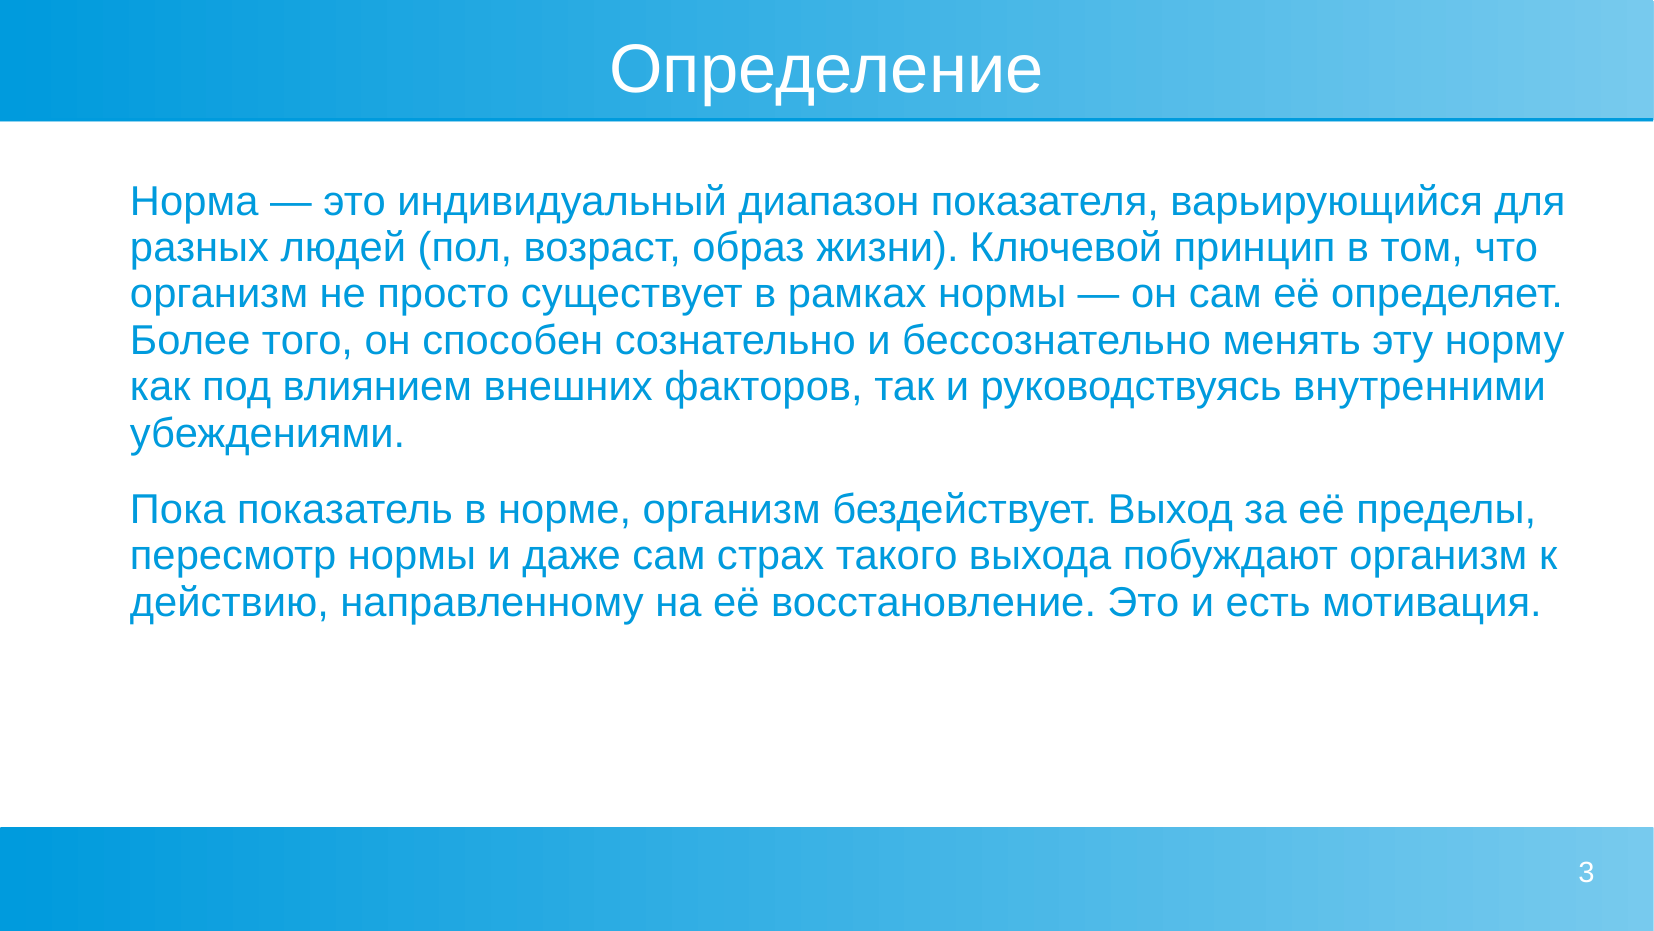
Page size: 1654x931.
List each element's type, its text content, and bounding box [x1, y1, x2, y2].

title Определение [59, 29, 1595, 108]
list Пока показатель в норме, организм бездействует. Выход за её пределы, пересмотр нормы и даже сам страх такого выхода побуждают организм к действию, направленному на её восстановление. Это и есть мотивация. [59, 485, 1595, 768]
list Норма — это индивидуальный диапазон показателя, варьирующийся для разных людей (пол, возраст, образ жизни). Ключевой принцип в том, что организм не просто существует в рамках нормы — он сам её определяет. Более того, он способен сознательно и бессознательно менять эту норму как под влиянием внешних факторов, так и руководствуясь внутренними убеждениями. [59, 177, 1595, 459]
